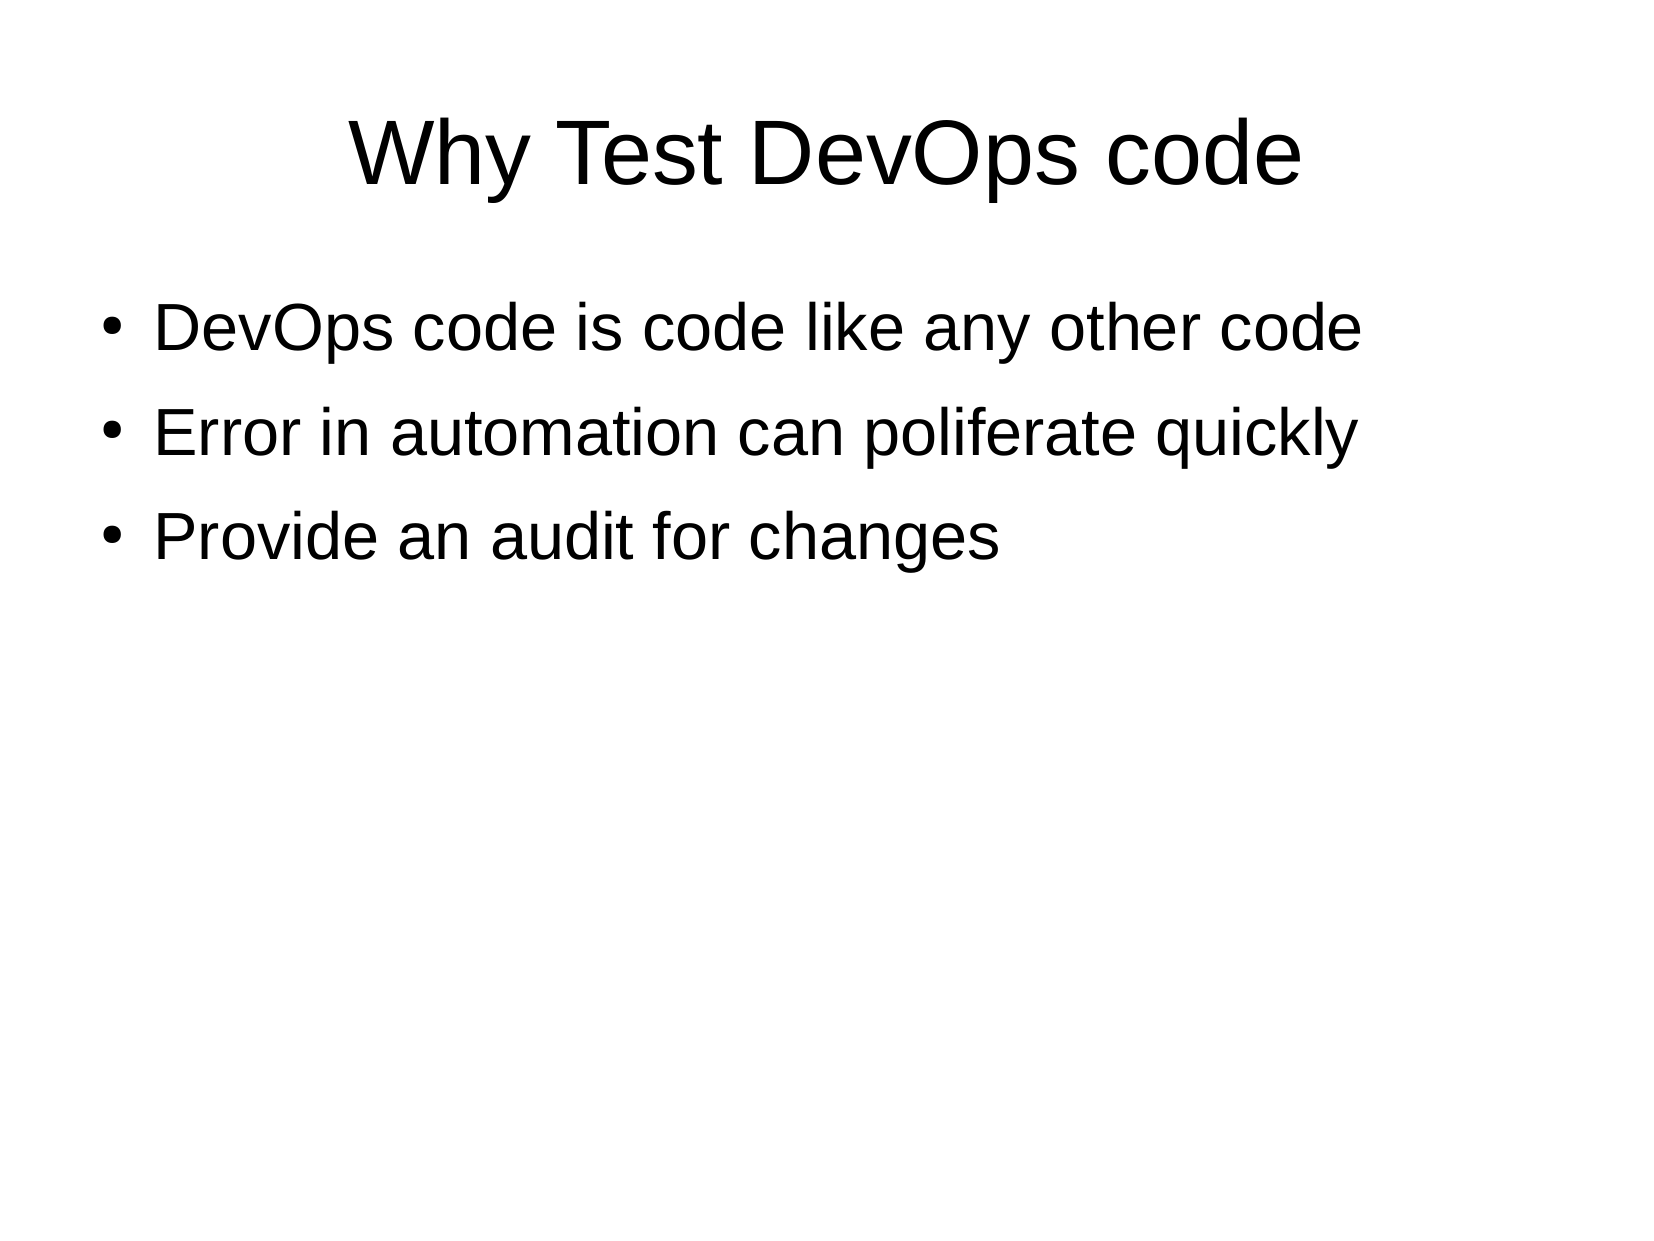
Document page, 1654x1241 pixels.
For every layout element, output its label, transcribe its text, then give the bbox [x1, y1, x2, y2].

title Why Test DevOps code [82, 49, 1571, 257]
list DevOps code is code like any other code Error in automation can poliferate quickly Provide an audit for changes [82, 290, 1571, 1010]
